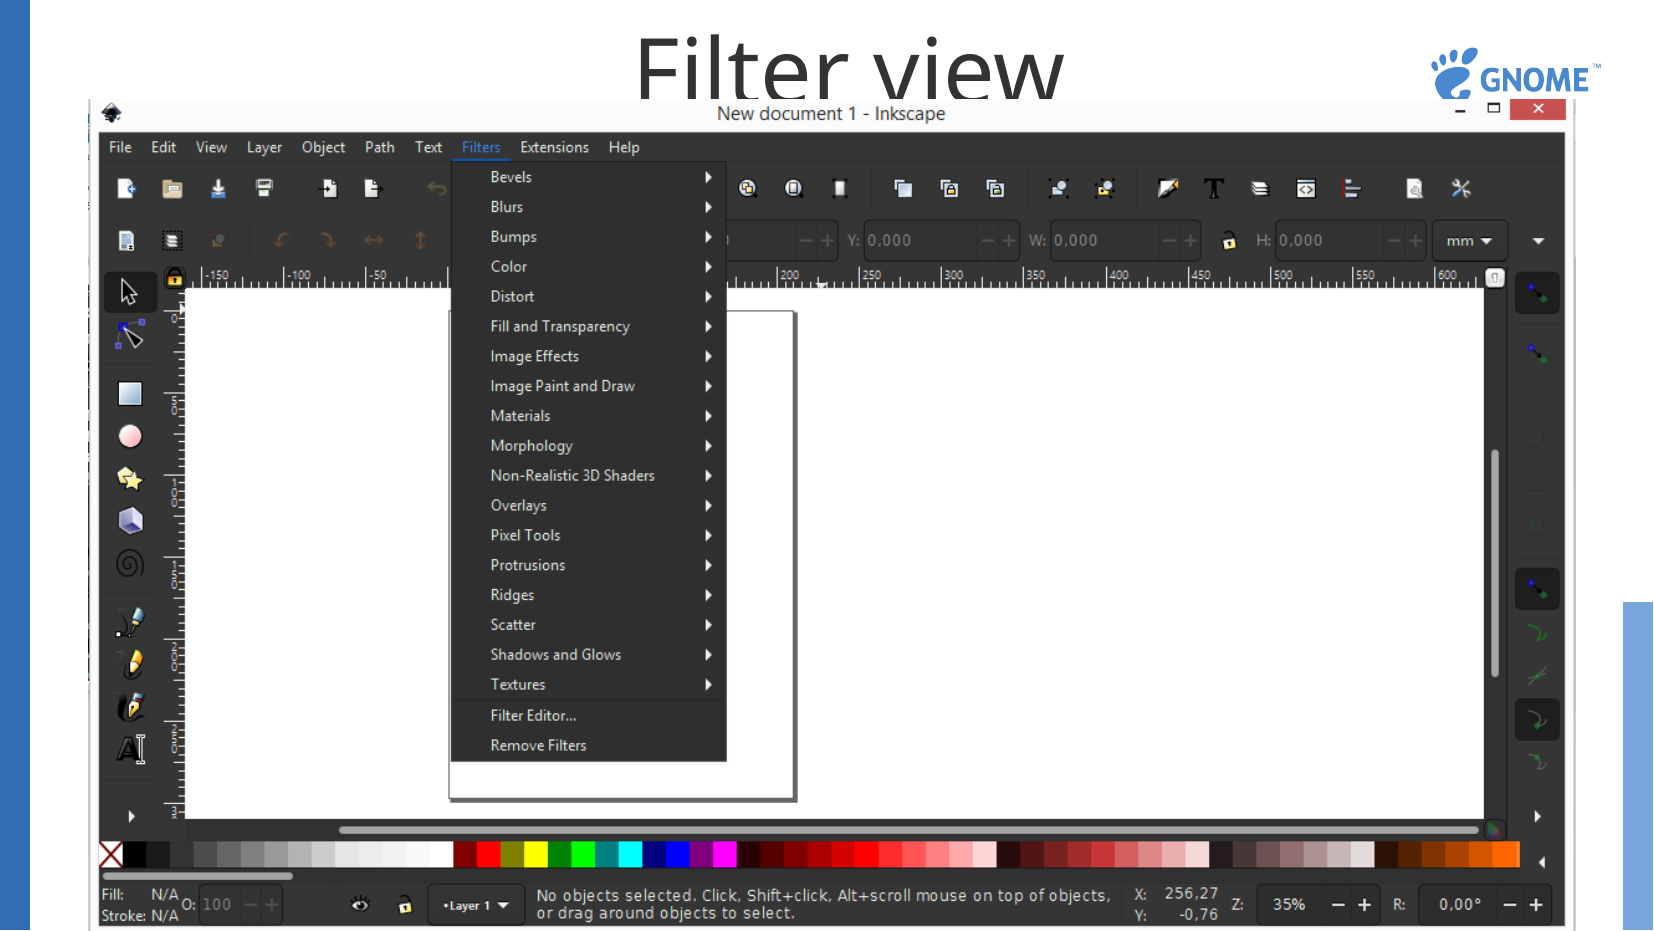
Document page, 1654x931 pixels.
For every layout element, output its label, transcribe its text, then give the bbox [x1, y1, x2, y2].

picture [88, 99, 1576, 931]
title Filter view [514, 0, 1186, 99]
